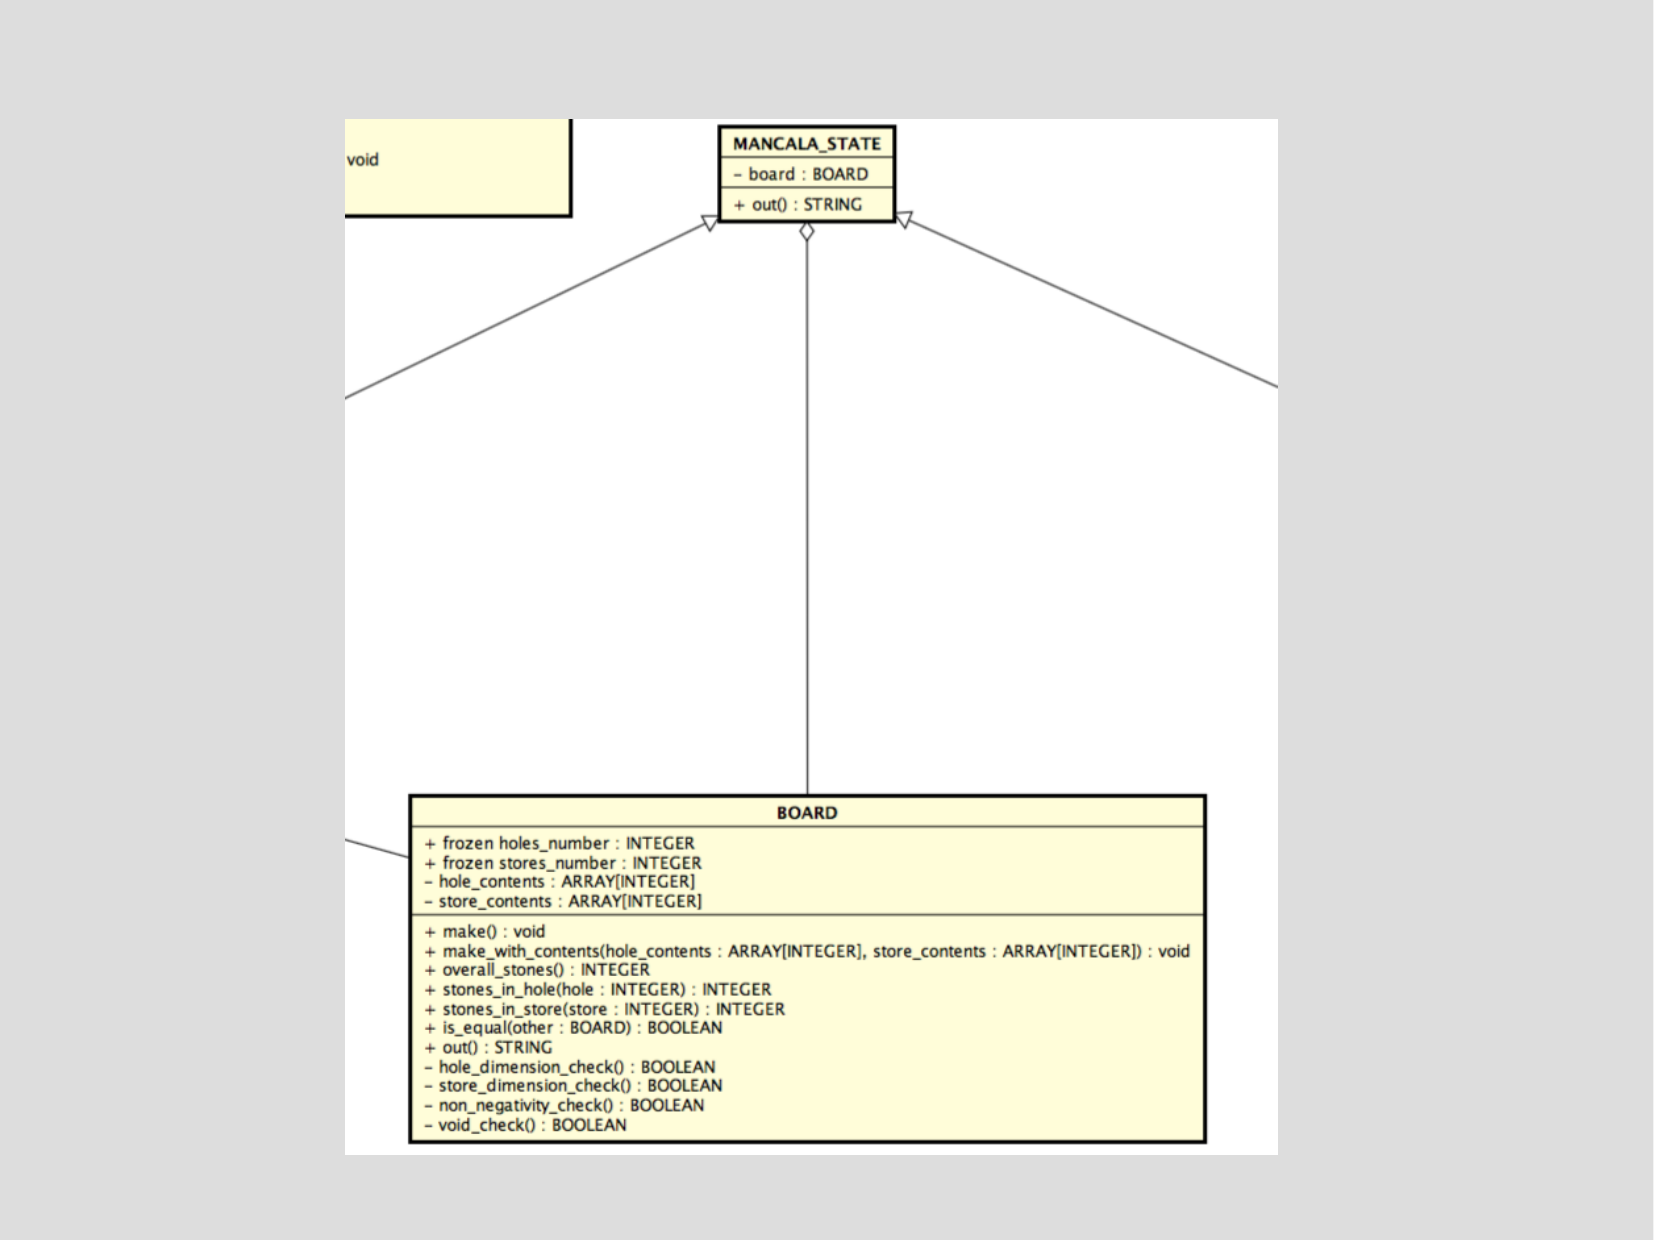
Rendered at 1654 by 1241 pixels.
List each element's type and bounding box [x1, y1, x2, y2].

picture [345, 119, 1278, 1156]
